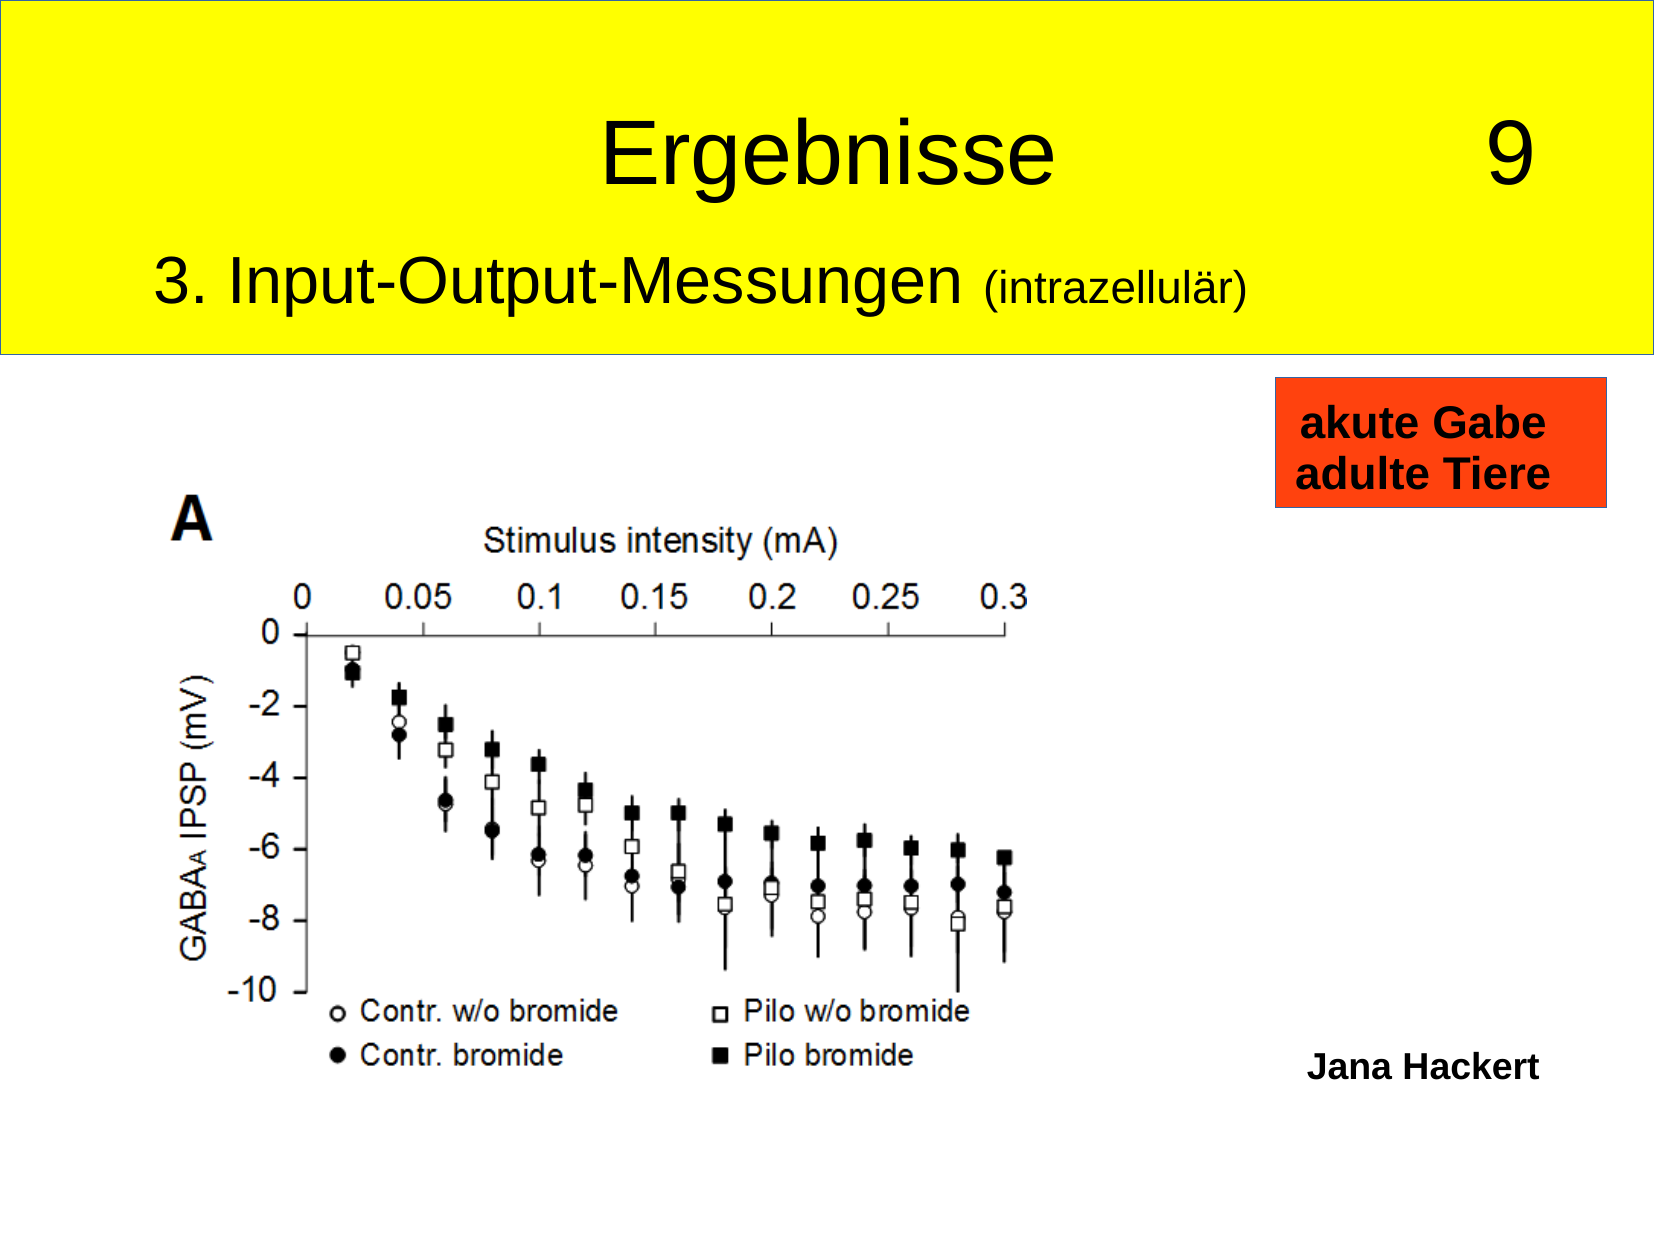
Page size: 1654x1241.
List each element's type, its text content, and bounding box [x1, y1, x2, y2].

title Ergebnisse <Foliennummer> [82, 49, 1571, 257]
picture [165, 492, 1027, 1075]
text_box [0, 0, 1654, 355]
text_box akute Gabe adulte Tiere Jana Hackert [1275, 389, 1571, 1115]
text_box [1275, 377, 1607, 508]
list 3. Input-Output-Messungen (intrazellulär) [82, 257, 1571, 343]
